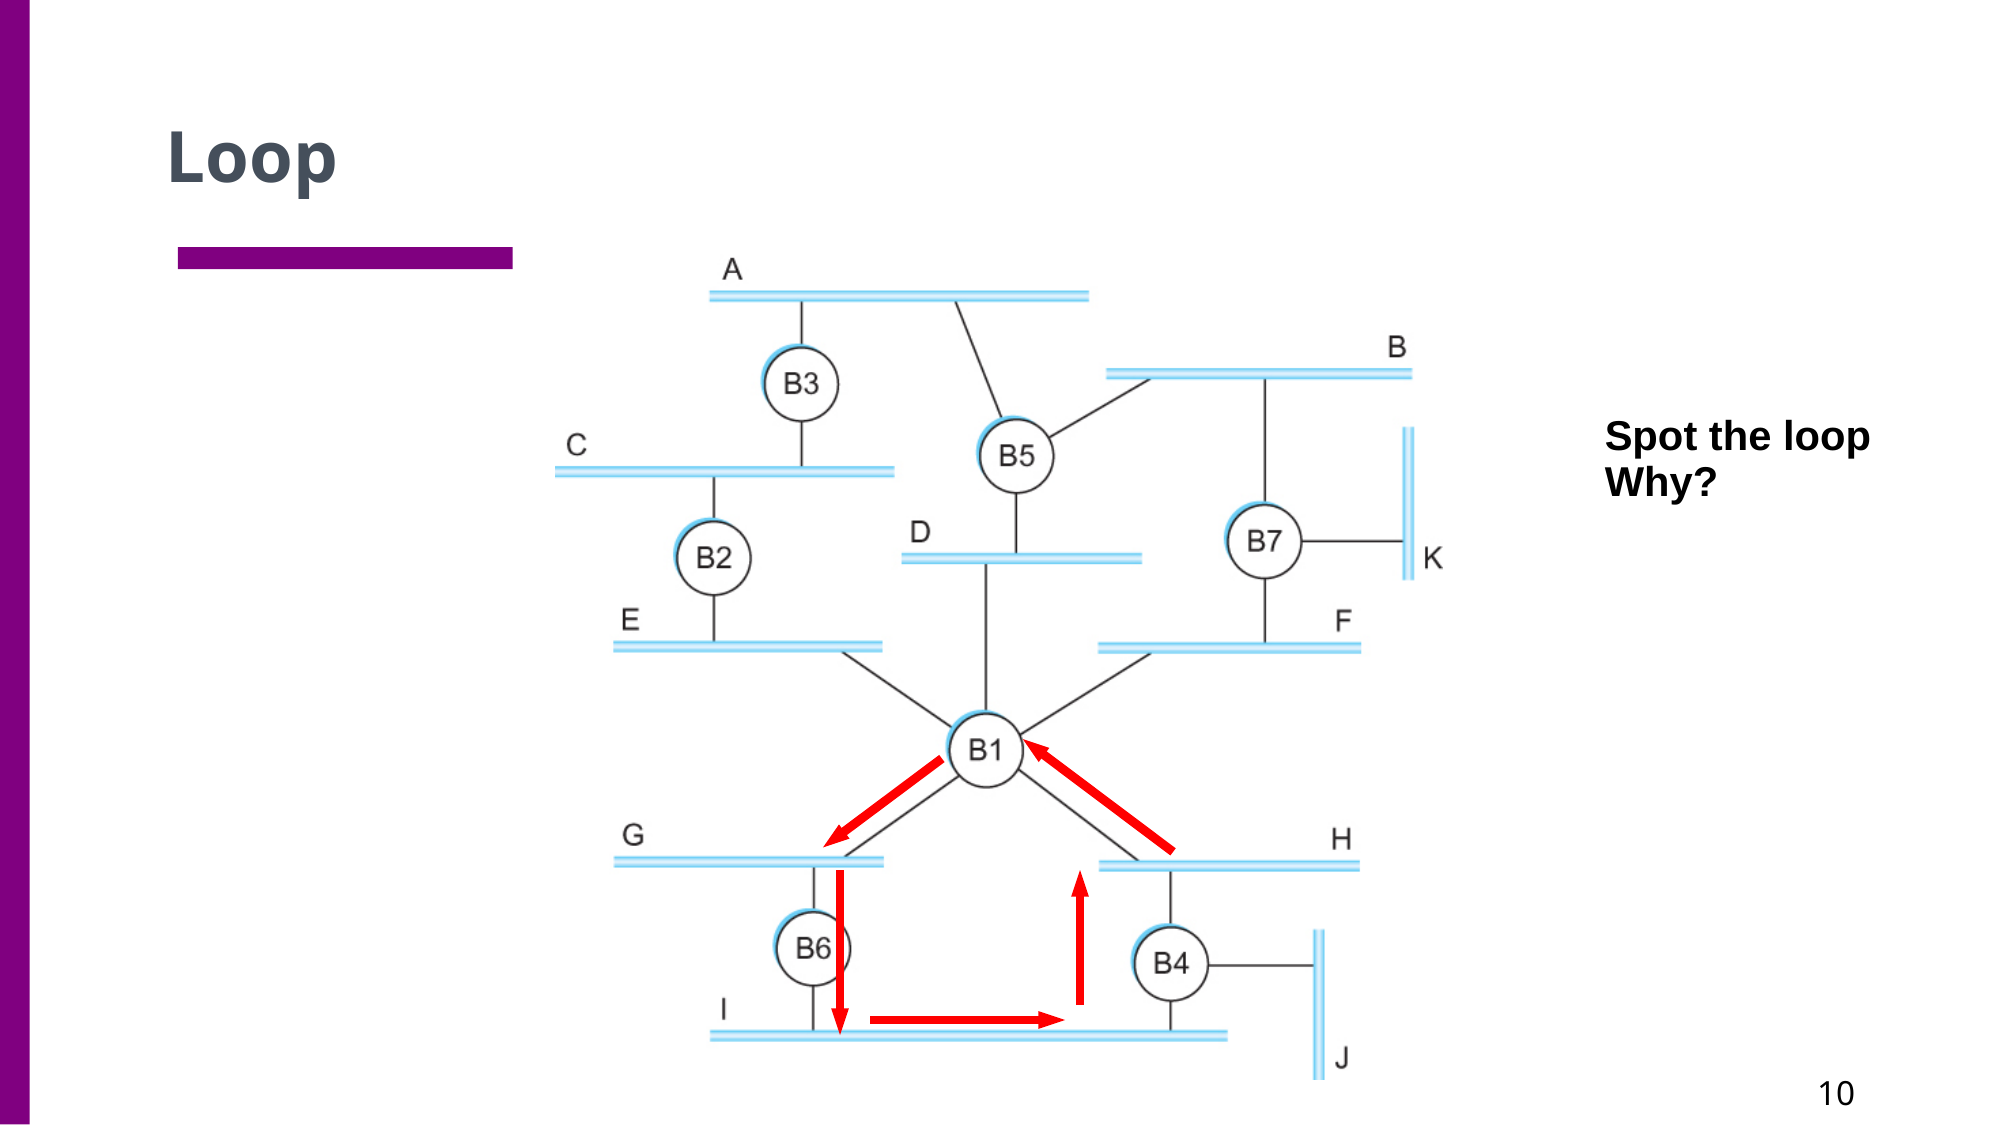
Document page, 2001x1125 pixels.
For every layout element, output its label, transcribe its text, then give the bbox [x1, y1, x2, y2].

text_box Loop [151, 0, 1849, 212]
text_box Spot the loop Why? [1590, 404, 1887, 513]
picture [555, 254, 1443, 1081]
